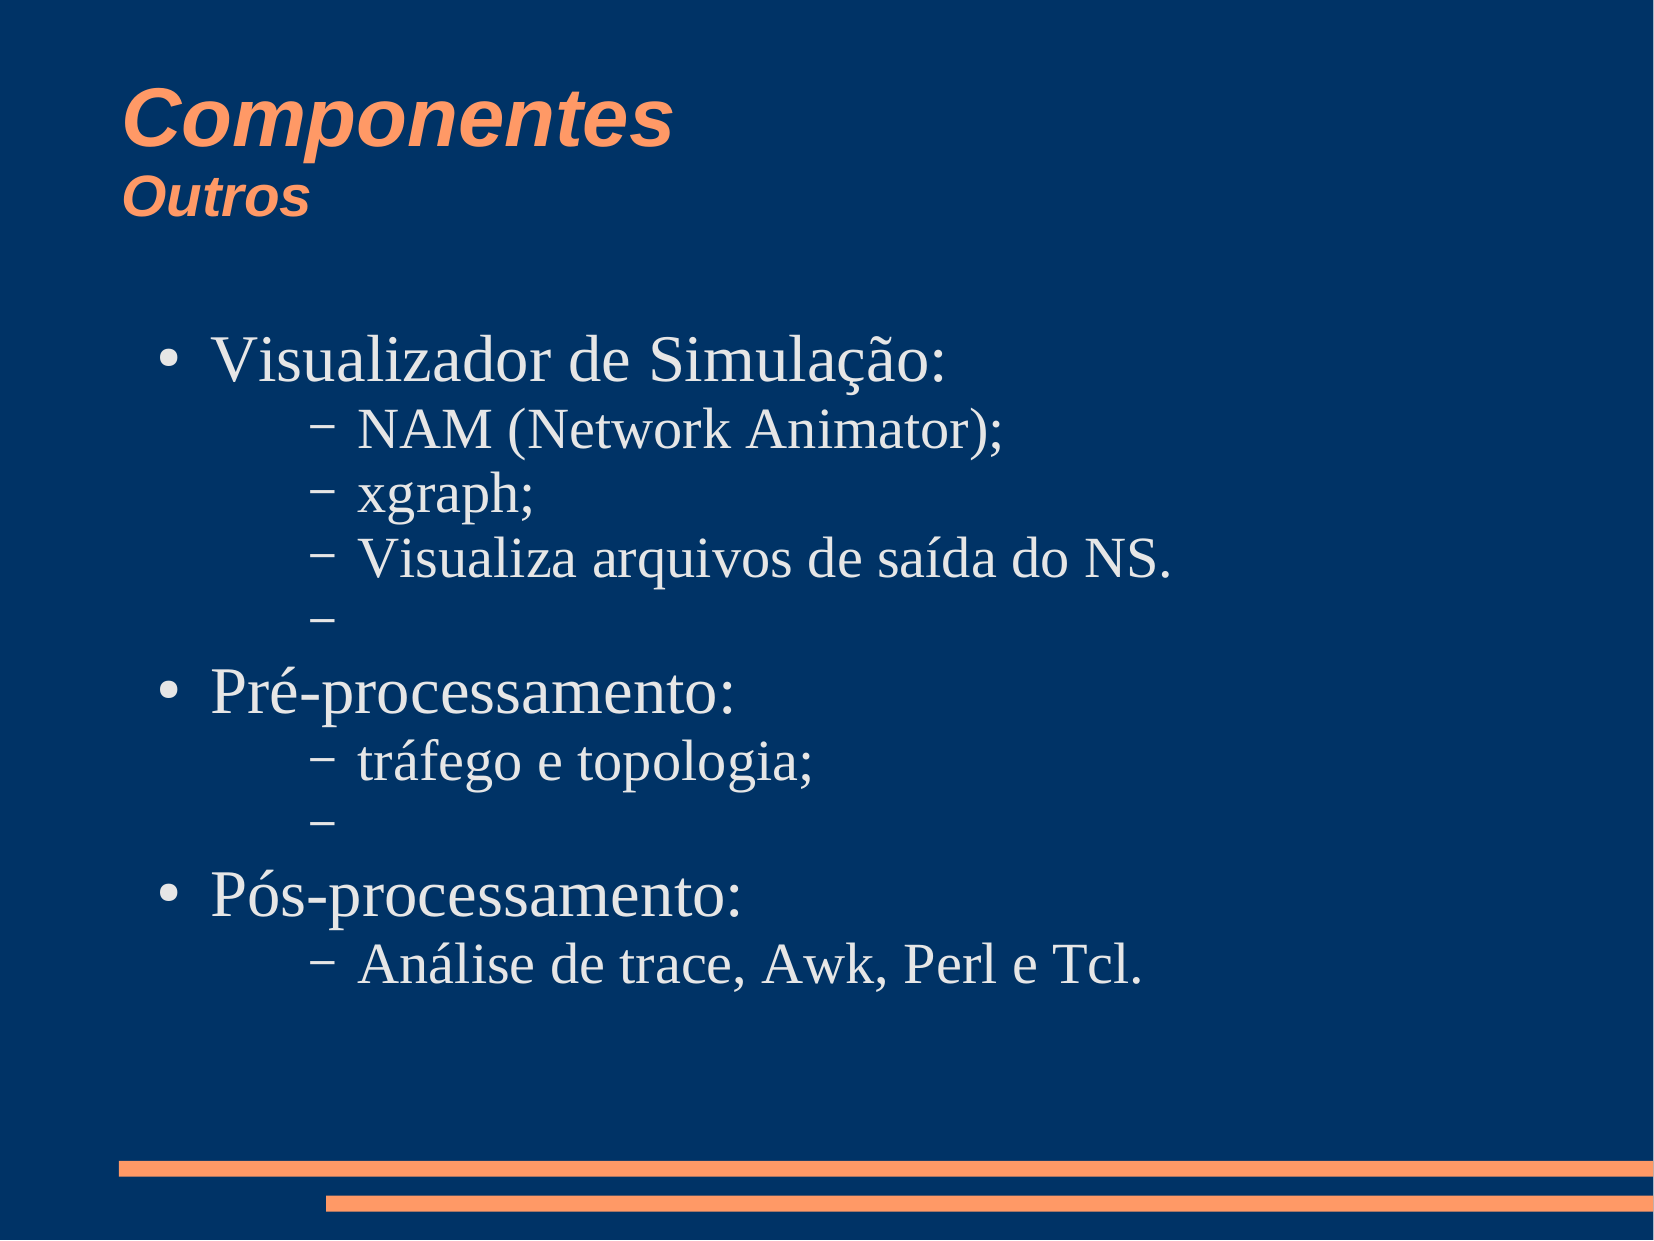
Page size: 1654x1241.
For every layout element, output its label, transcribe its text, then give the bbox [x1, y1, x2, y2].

list Visualizador de Simulação: NAM (Network Animator); xgraph; Visualiza arquivos de saída do NS. Pré-processamento: tráfego e topologia; Pós-processamento: Análise de trace, Awk, Perl e Tcl. [121, 322, 1561, 1132]
title Componentes Outros [121, 46, 1534, 254]
